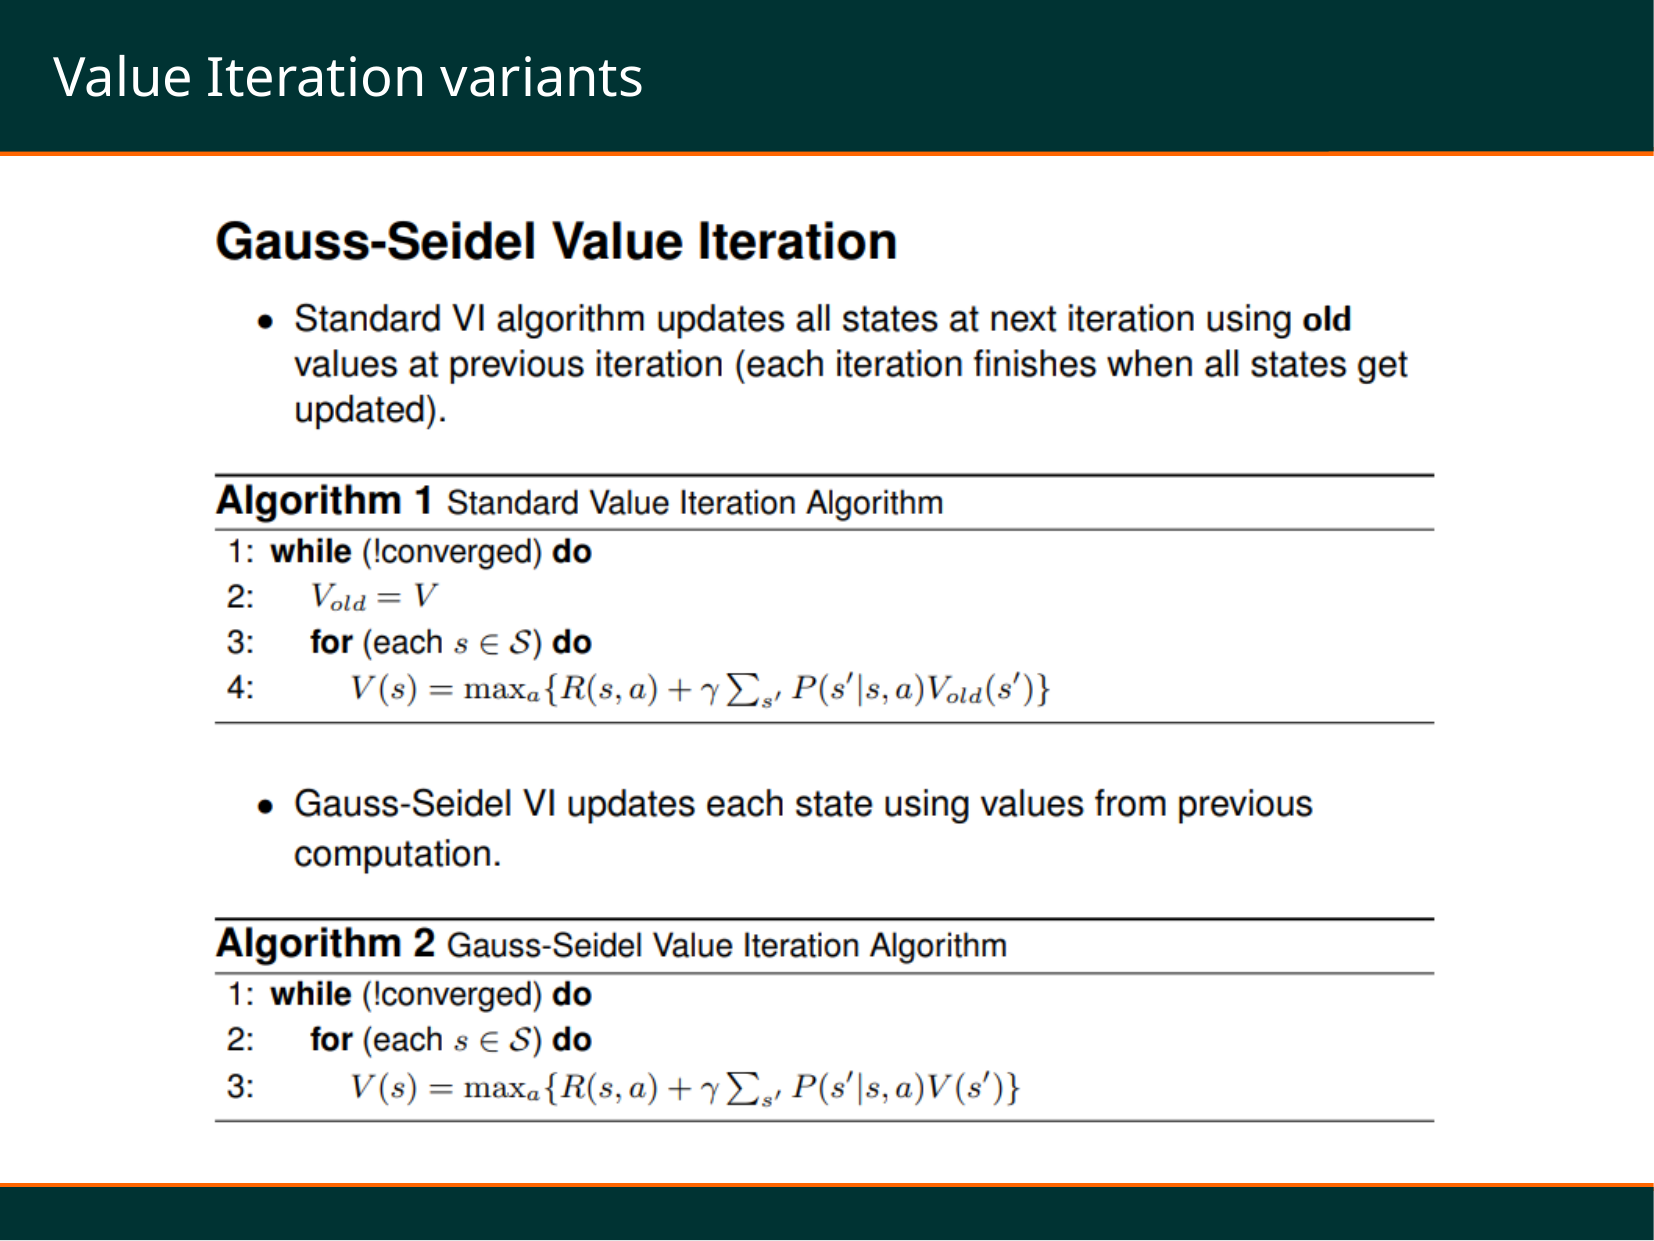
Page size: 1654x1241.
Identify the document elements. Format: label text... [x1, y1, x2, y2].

picture [198, 212, 1455, 1135]
title Value Iteration variants [0, 0, 1329, 152]
